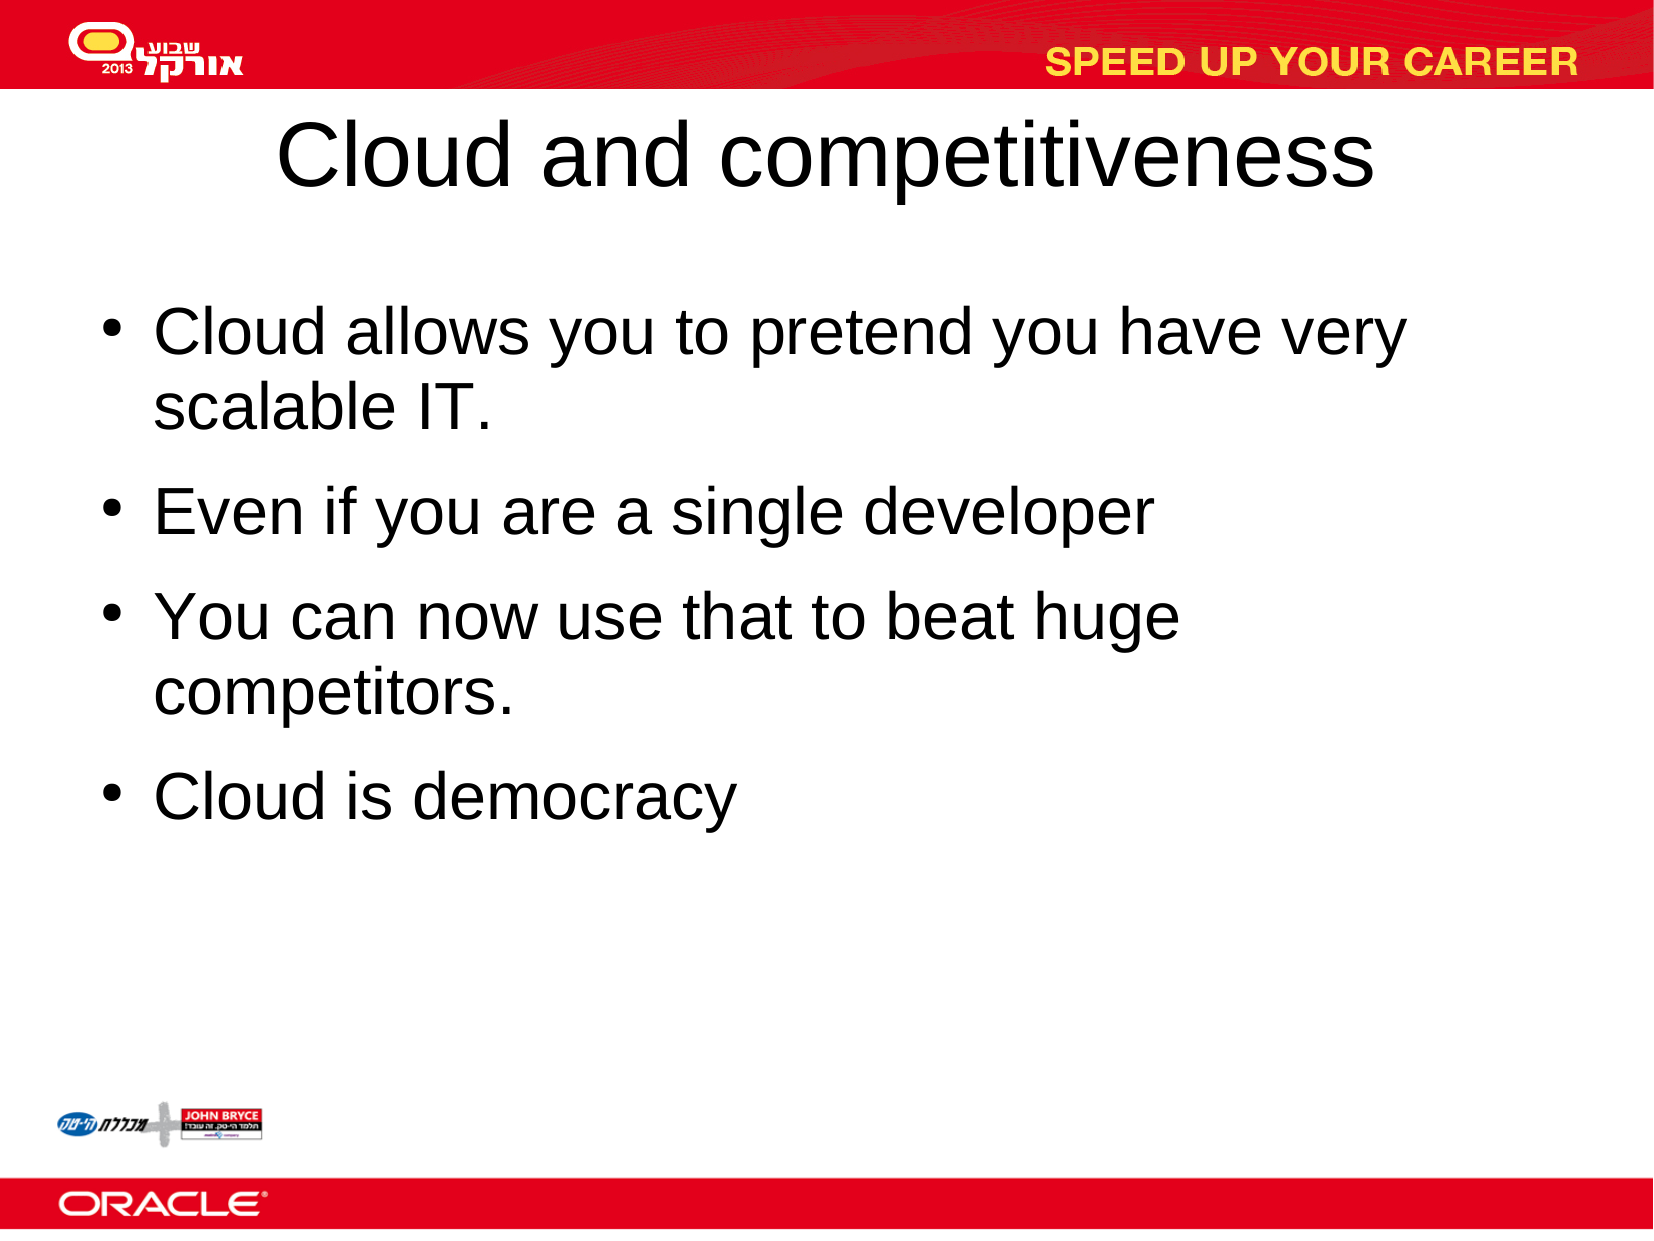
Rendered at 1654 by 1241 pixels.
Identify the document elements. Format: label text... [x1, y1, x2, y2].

title Cloud and competitiveness [82, 49, 1571, 257]
list Cloud allows you to pretend you have very scalable IT. Even if you are a single developer You can now use that to beat huge competitors. Cloud is democracy [82, 290, 1538, 1010]
picture [0, 1087, 1653, 1240]
picture [0, 0, 1654, 89]
